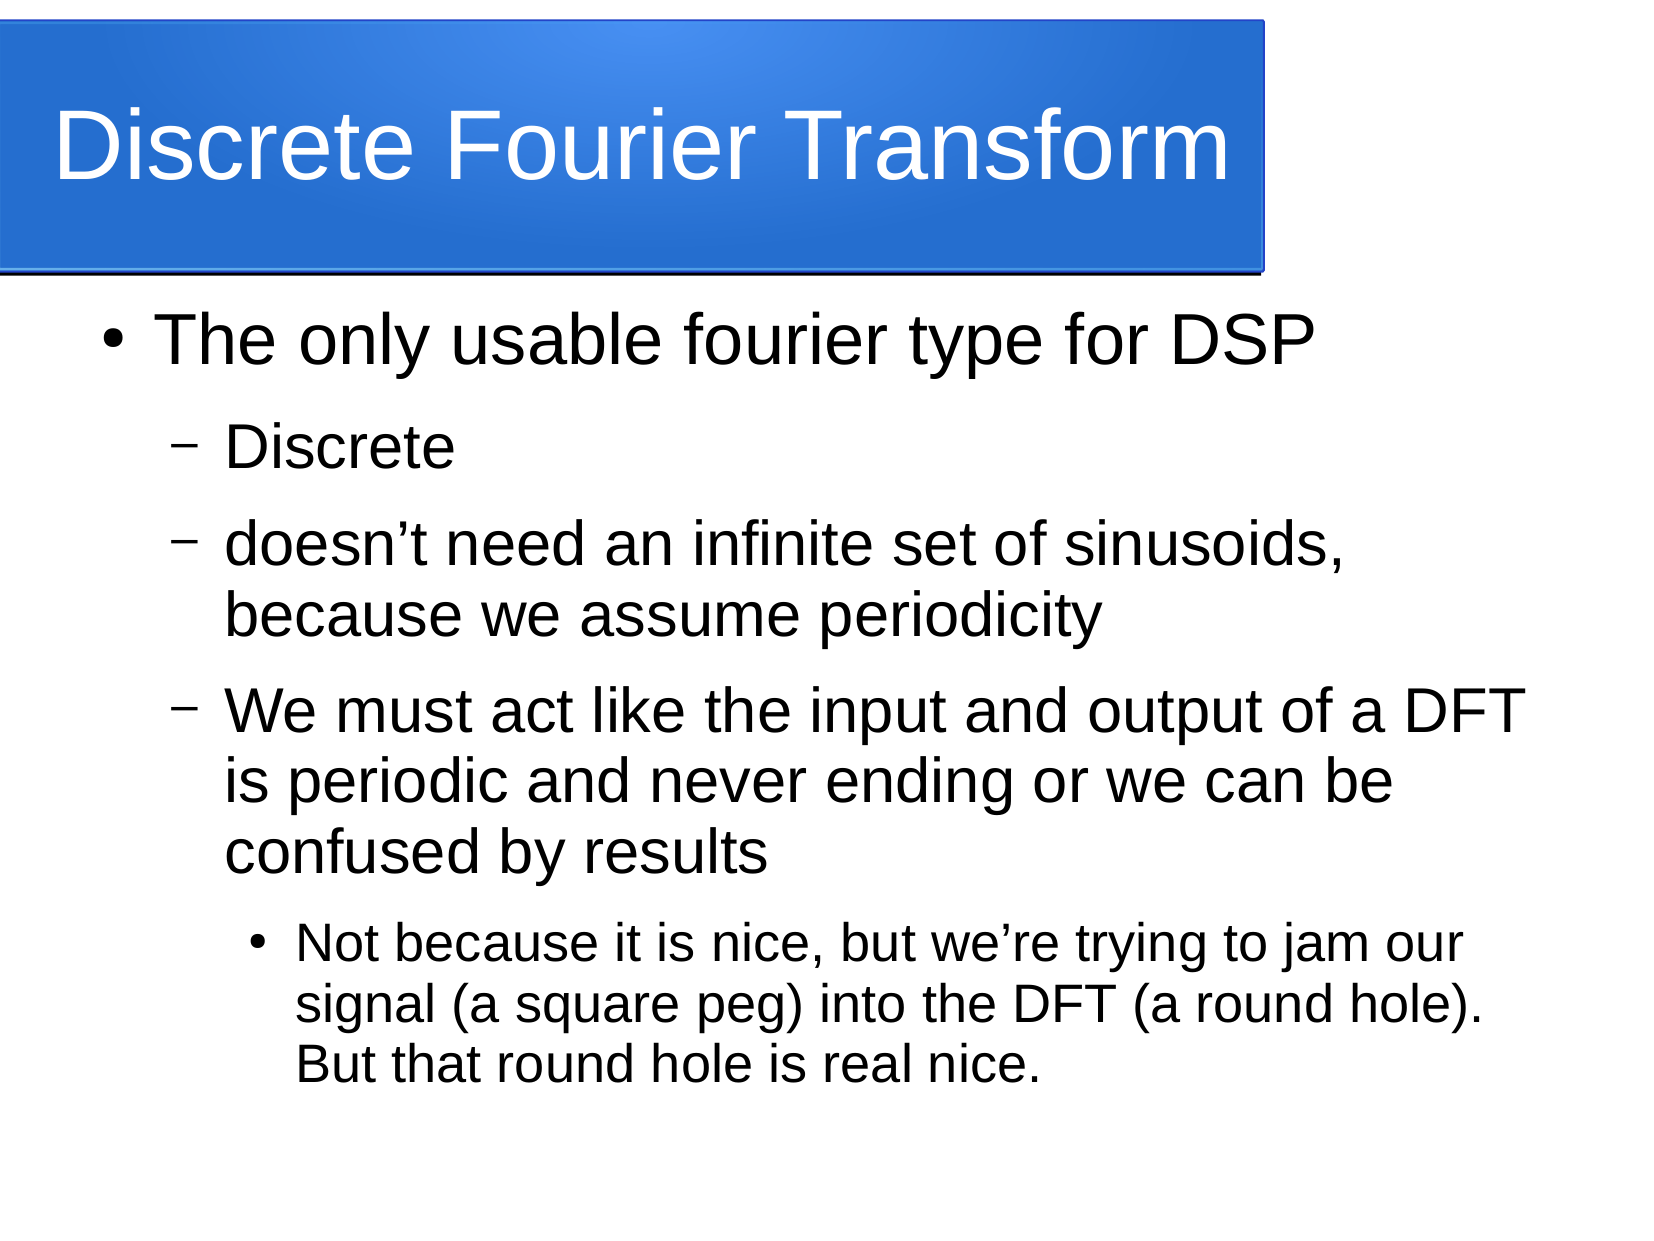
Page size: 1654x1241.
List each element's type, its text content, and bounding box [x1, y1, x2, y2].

list The only usable fourier type for DSP Discrete doesn’t need an infinite set of sinusoids, because we assume periodicity We must act like the input and output of a DFT is periodic and never ending or we can be confused by results Not because it is nice, but we’re trying to jam our signal (a square peg) into the DFT (a round hole). But that round hole is real nice. [82, 299, 1571, 1156]
title Discrete Fourier Transform [52, 34, 1246, 256]
